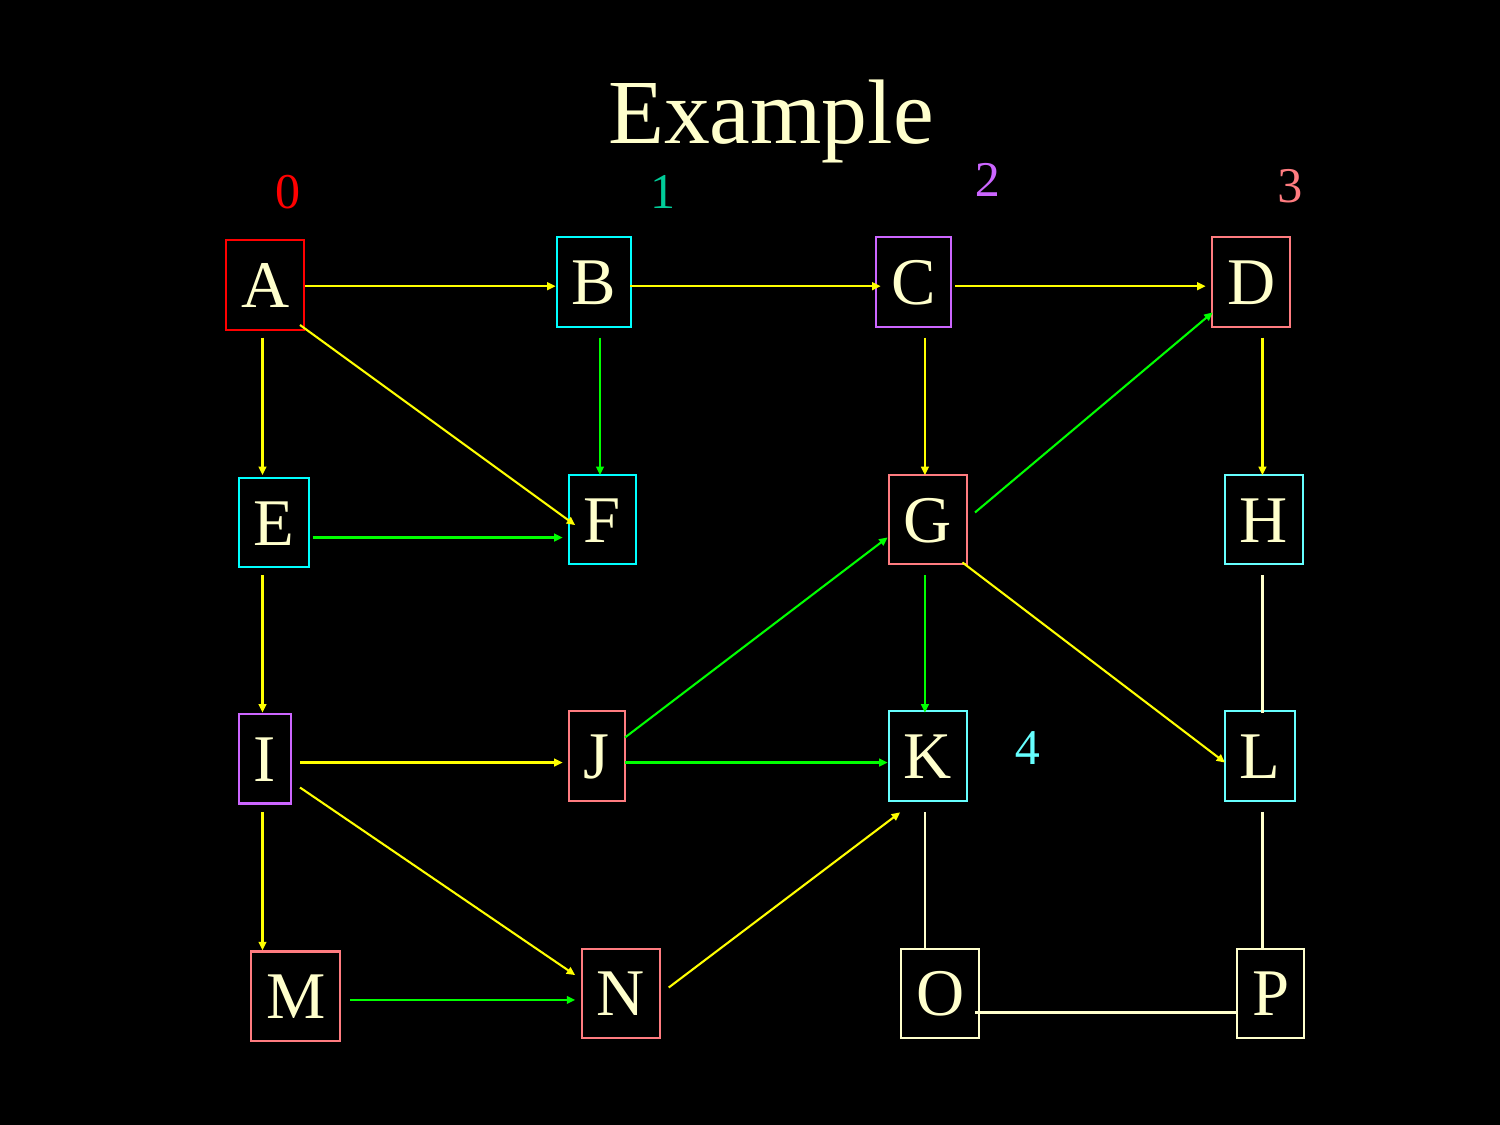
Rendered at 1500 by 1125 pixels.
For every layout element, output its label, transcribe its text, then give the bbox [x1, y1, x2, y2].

text_box F [569, 474, 636, 565]
text_box K [888, 711, 967, 801]
text_box 4 [1000, 712, 1055, 784]
text_box 2 [960, 144, 1015, 215]
text_box 3 [1262, 149, 1318, 221]
text_box H [1224, 474, 1303, 565]
text_box D [1212, 237, 1291, 327]
text_box C [876, 237, 951, 327]
text_box E [238, 477, 310, 568]
text_box L [1224, 711, 1296, 801]
text_box P [1237, 948, 1305, 1039]
text_box M [251, 951, 341, 1042]
text_box B [556, 237, 632, 327]
text_box O [901, 948, 980, 1039]
text_box A [226, 240, 305, 330]
text_box I [238, 713, 291, 804]
text_box J [569, 711, 625, 801]
text_box 0 [260, 156, 315, 228]
text_box 1 [635, 156, 690, 228]
title Example [42, 37, 1500, 188]
text_box G [888, 474, 967, 565]
text_box N [581, 948, 660, 1039]
